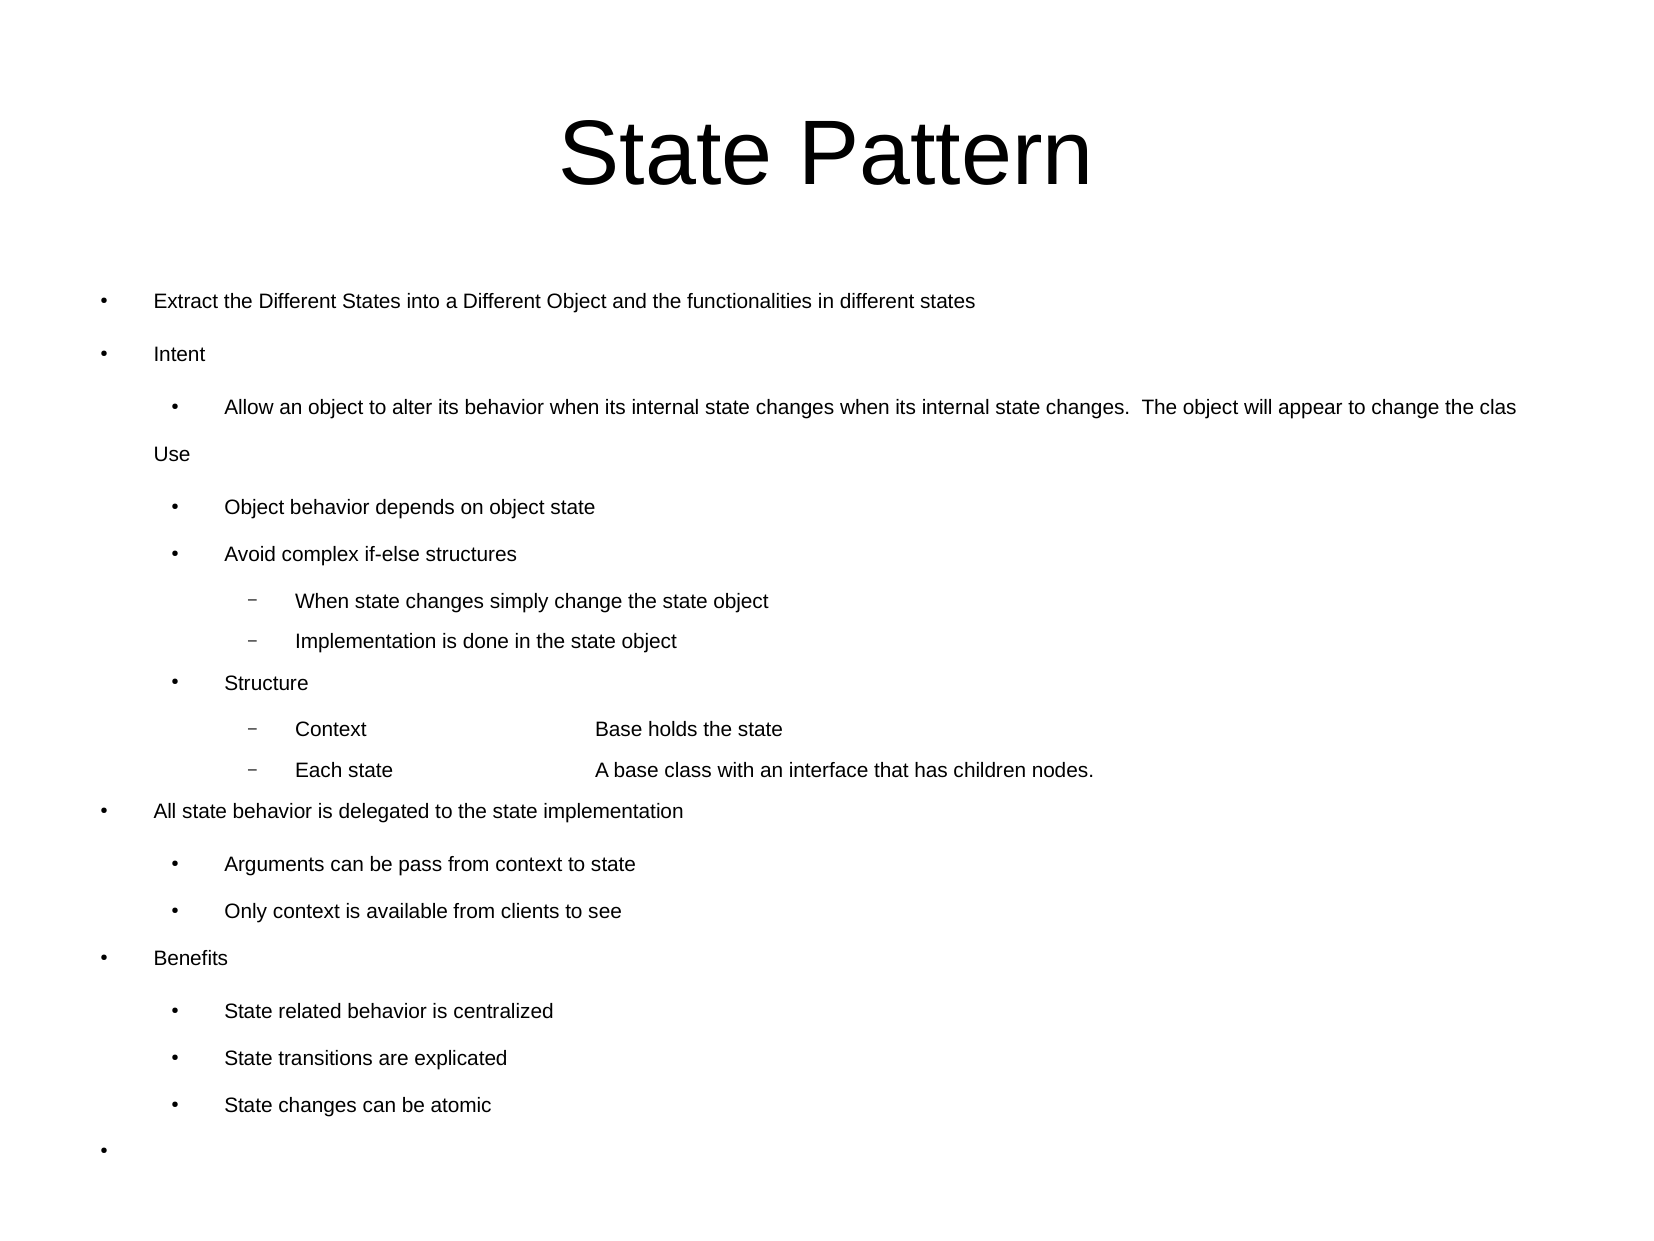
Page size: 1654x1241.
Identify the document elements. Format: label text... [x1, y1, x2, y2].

title State Pattern [82, 49, 1571, 257]
list Extract the Different States into a Different Object and the functionalities in different states Intent Allow an object to alter its behavior when its internal state changes when its internal state changes. The object will appear to change the clas Use Object behavior depends on object state Avoid complex if-else structures When state changes simply change the state object Implementation is done in the state object Structure Context Base holds the state Each state A base class with an interface that has children nodes. All state behavior is delegated to the state implementation Arguments can be pass from context to state Only context is available from clients to see Benefits State related behavior is centralized State transitions are explicated State changes can be atomic [82, 290, 1576, 1241]
